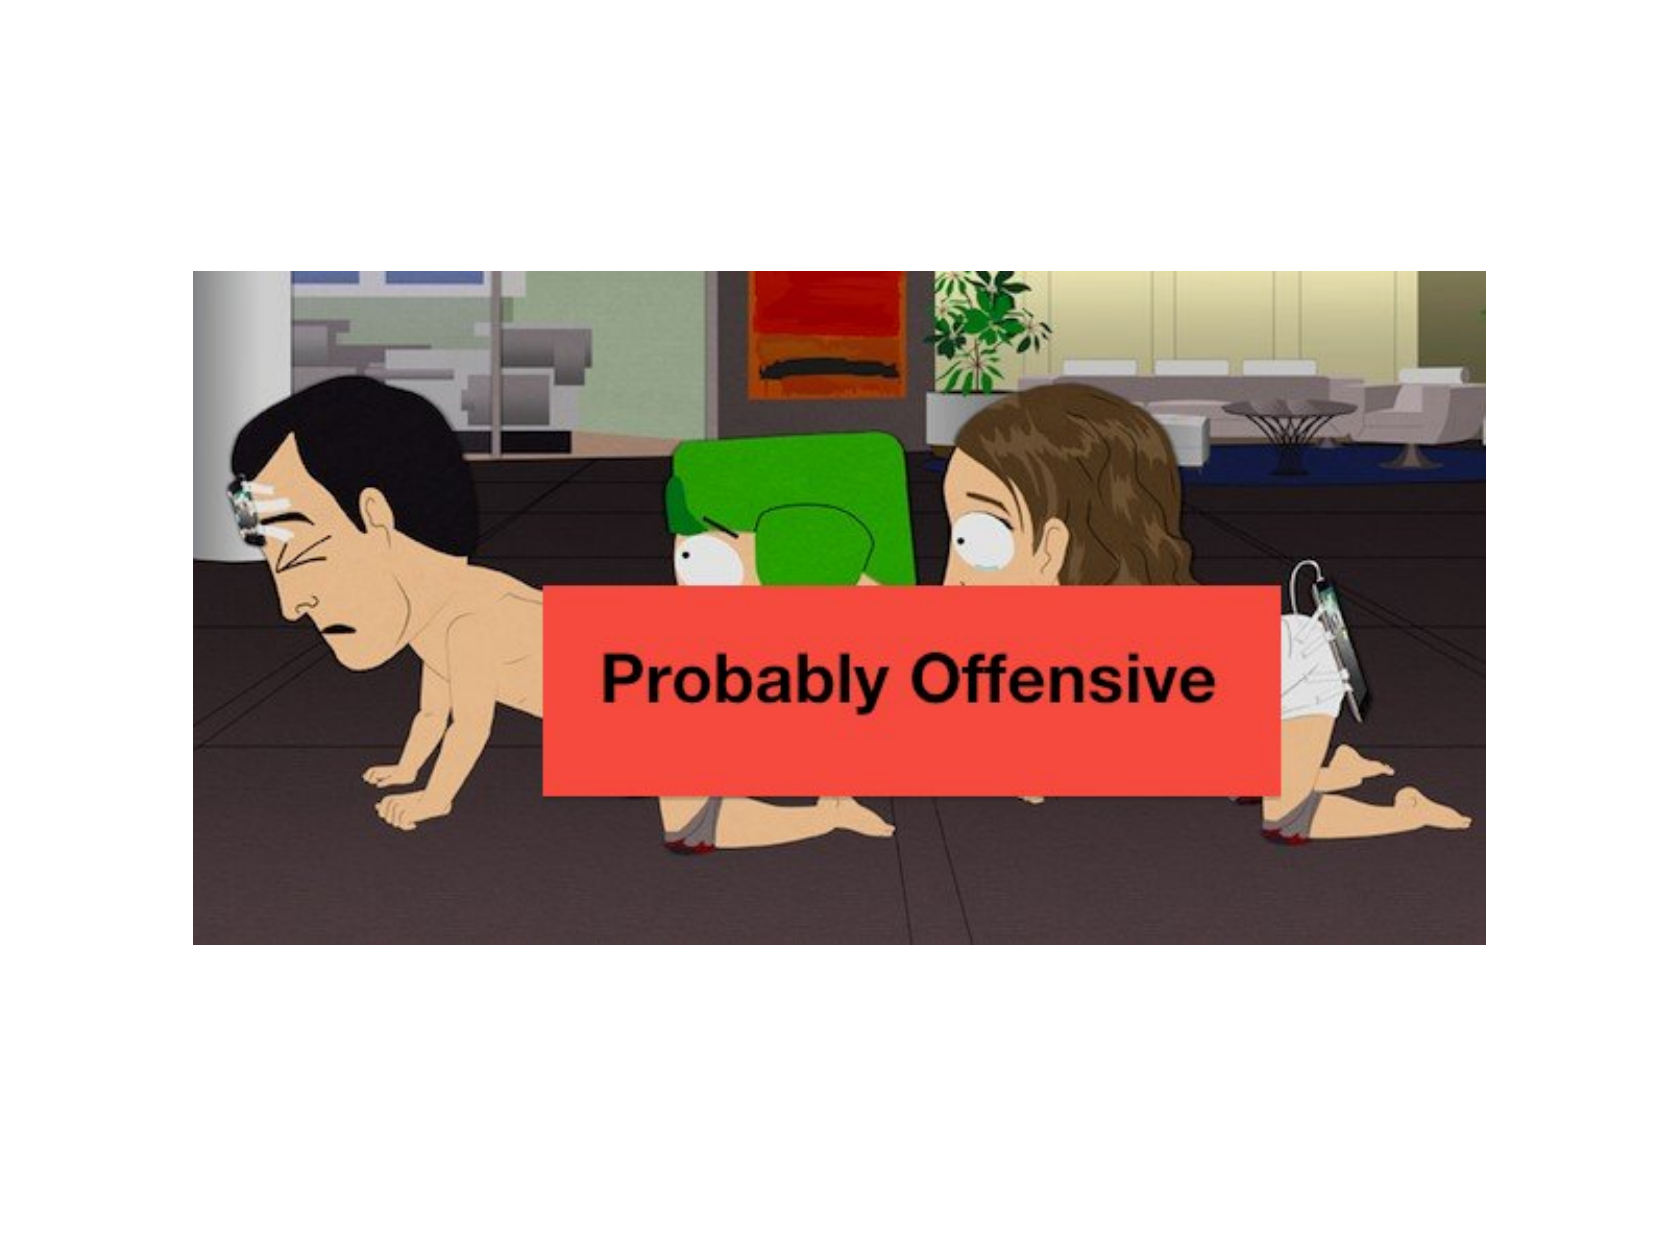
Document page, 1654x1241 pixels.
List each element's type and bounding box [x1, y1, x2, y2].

picture [193, 271, 1486, 945]
